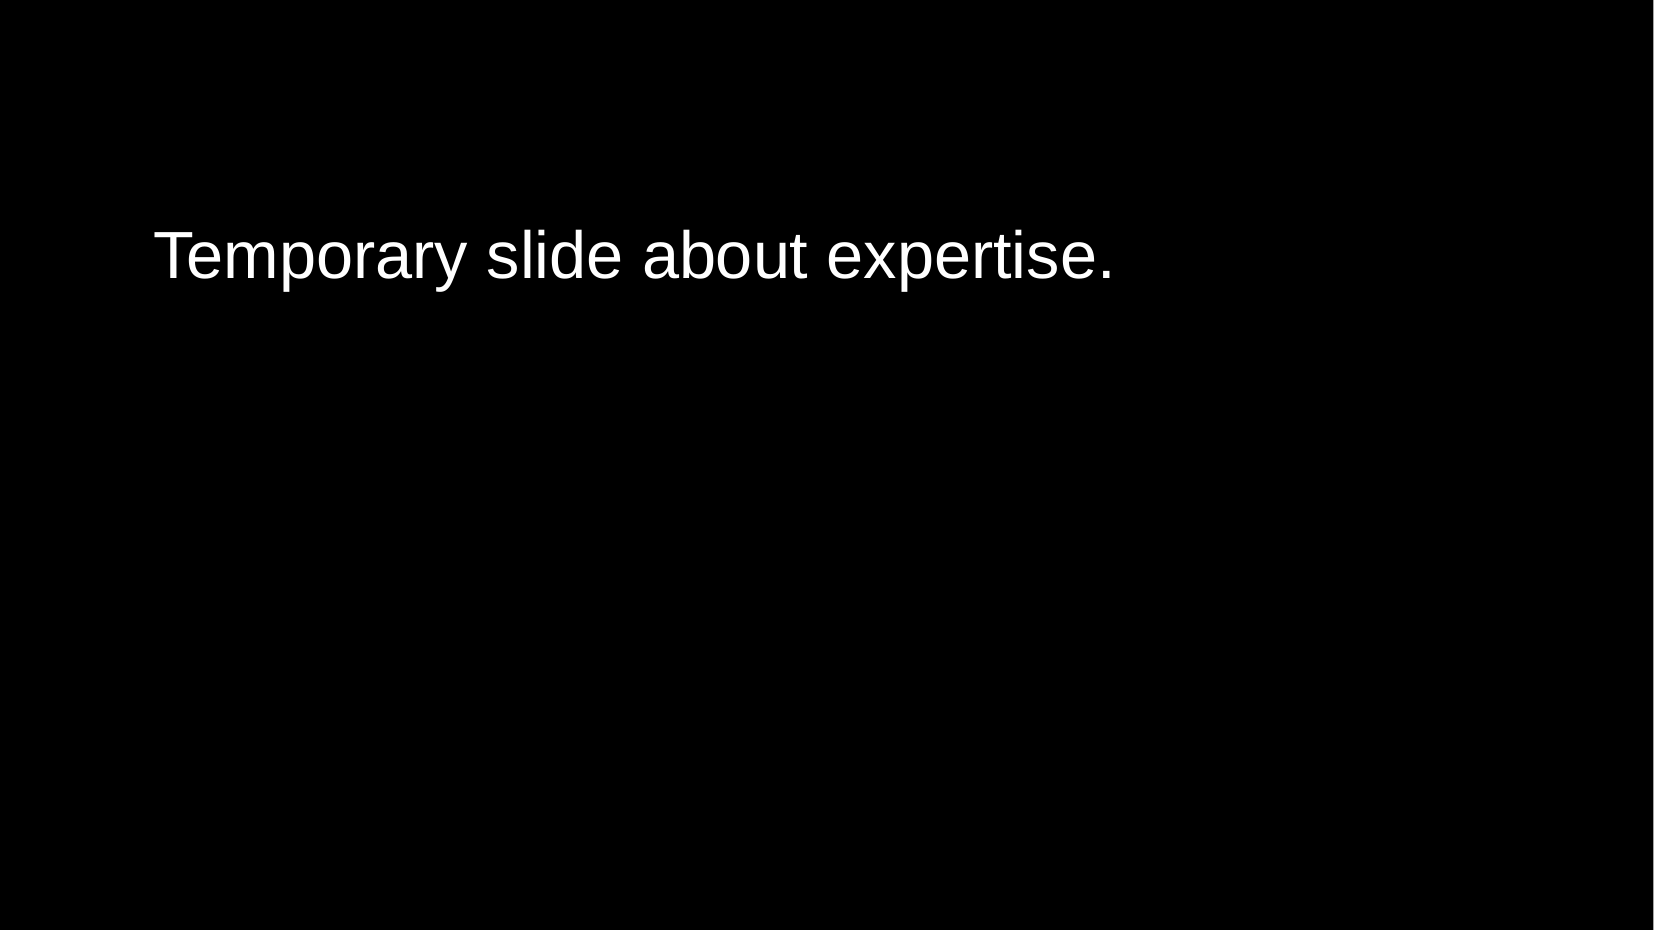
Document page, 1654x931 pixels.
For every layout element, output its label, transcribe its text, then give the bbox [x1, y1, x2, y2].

list Temporary slide about expertise. [82, 217, 1571, 758]
